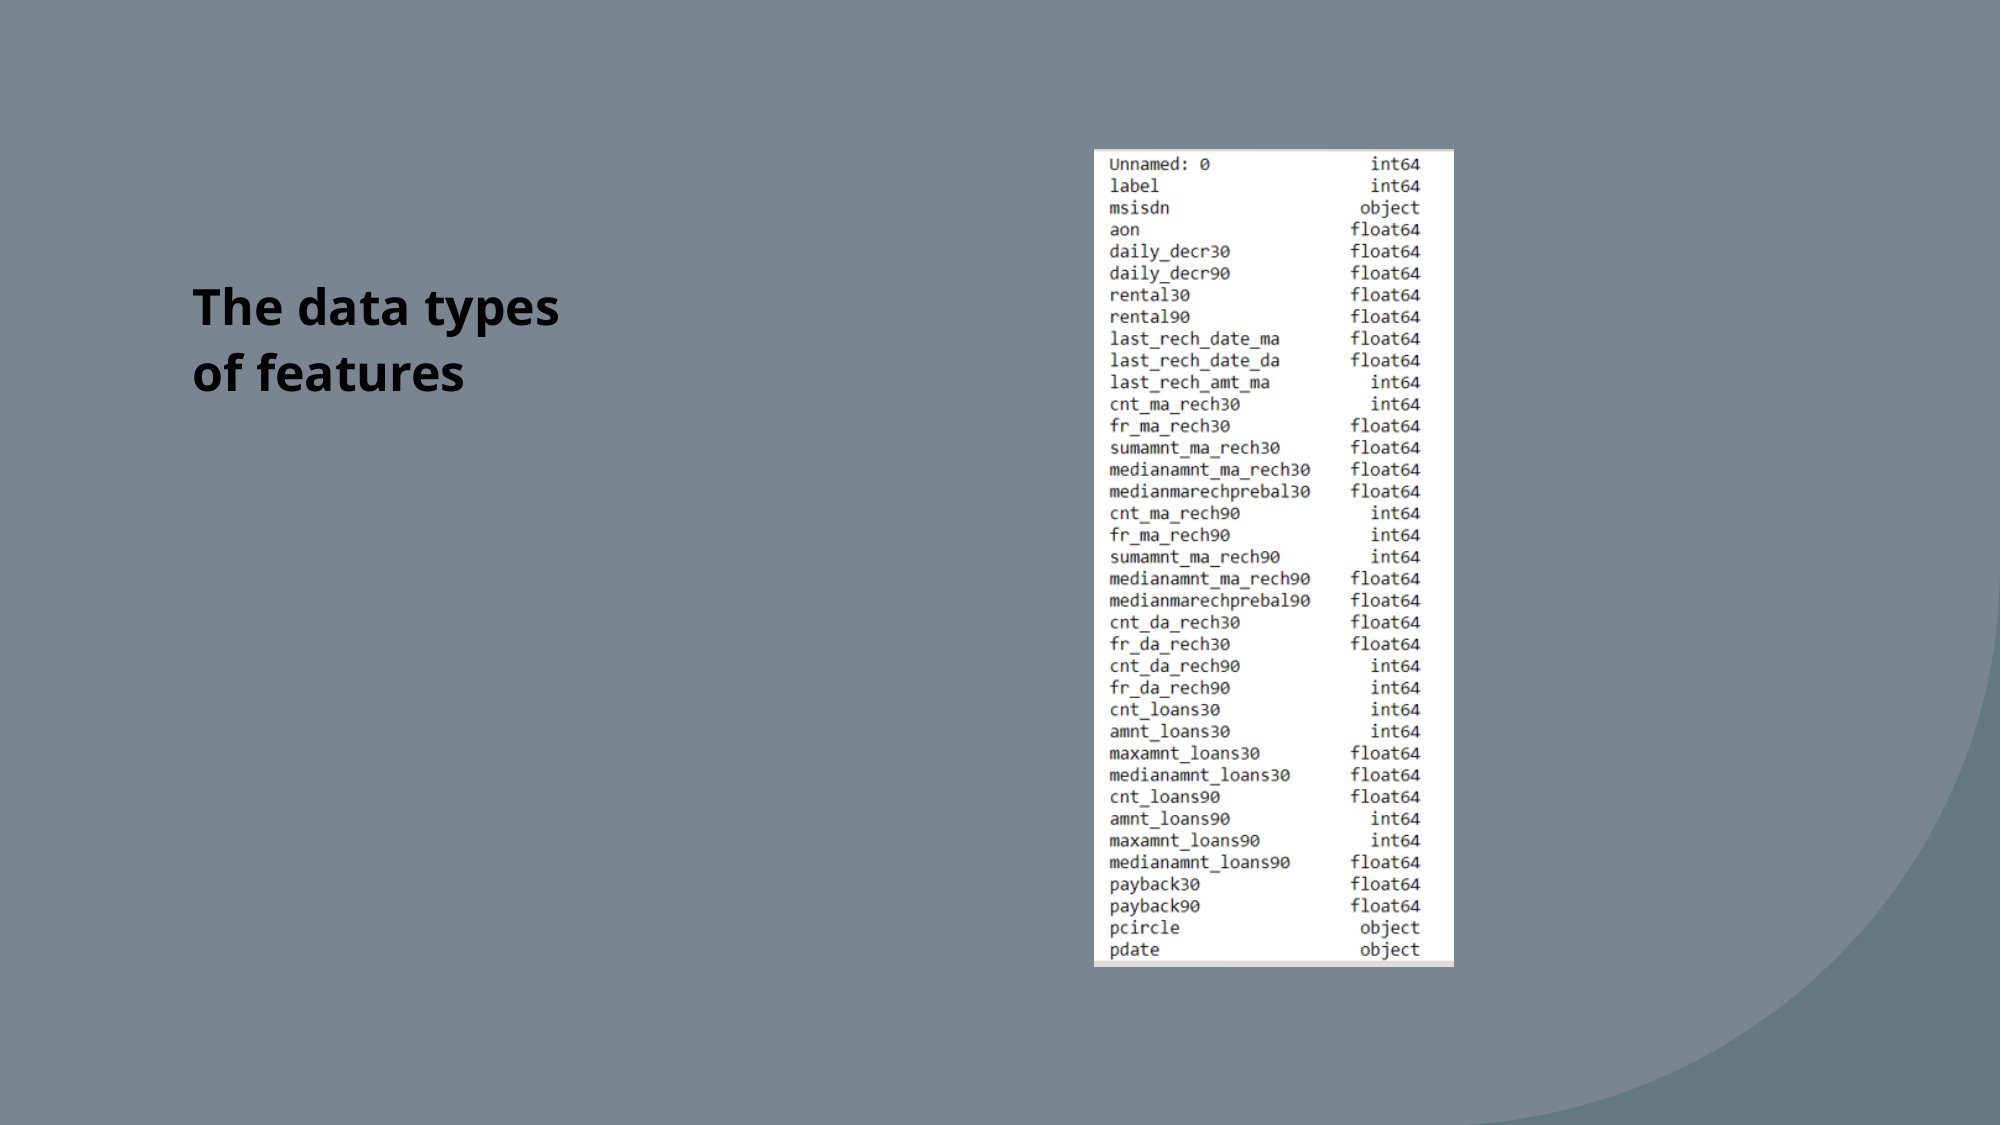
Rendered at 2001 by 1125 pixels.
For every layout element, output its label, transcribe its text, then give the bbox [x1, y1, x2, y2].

picture [1094, 149, 1454, 967]
text_box [0, 0, 2000, 1125]
title The data types of features [177, 262, 610, 781]
